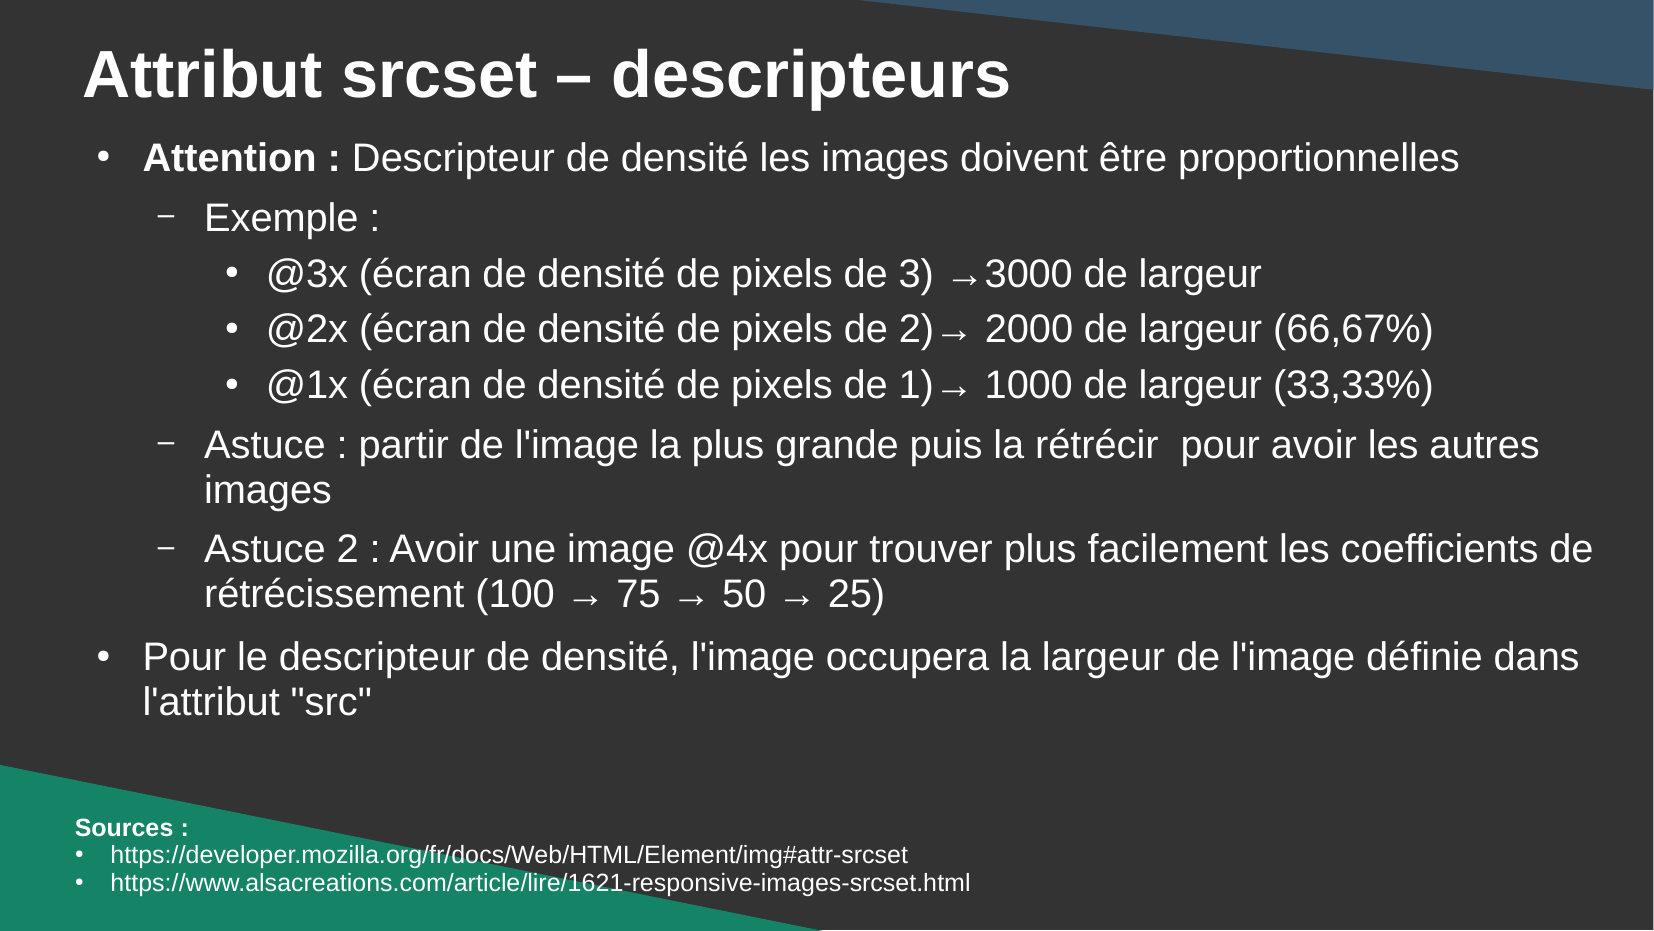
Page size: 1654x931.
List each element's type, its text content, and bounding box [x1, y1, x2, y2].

list Attention : Descripteur de densité les images doivent être proportionnelles Exemple : @3x (écran de densité de pixels de 3) →3000 de largeur @2x (écran de densité de pixels de 2)→ 2000 de largeur (66,67%) @1x (écran de densité de pixels de 1)→ 1000 de largeur (33,33%) Astuce : partir de l'image la plus grande puis la rétrécir pour avoir les autres images Astuce 2 : Avoir une image @4x pour trouver plus facilement les coefficients de rétrécissement (100 → 75 → 50 → 25) Pour le descripteur de densité, l'image occupera la largeur de l'image définie dans l'attribut "src" [80, 135, 1605, 736]
text_box Sources : https://developer.mozilla.org/fr/docs/Web/HTML/Element/img#attr-srcset https://www.alsacreations.com/article/lire/1621-responsive-images-srcset.html [60, 805, 1546, 931]
text_box [858, 0, 1654, 90]
text_box [0, 764, 199, 931]
title Attribut srcset – descripteurs [82, 37, 1571, 122]
